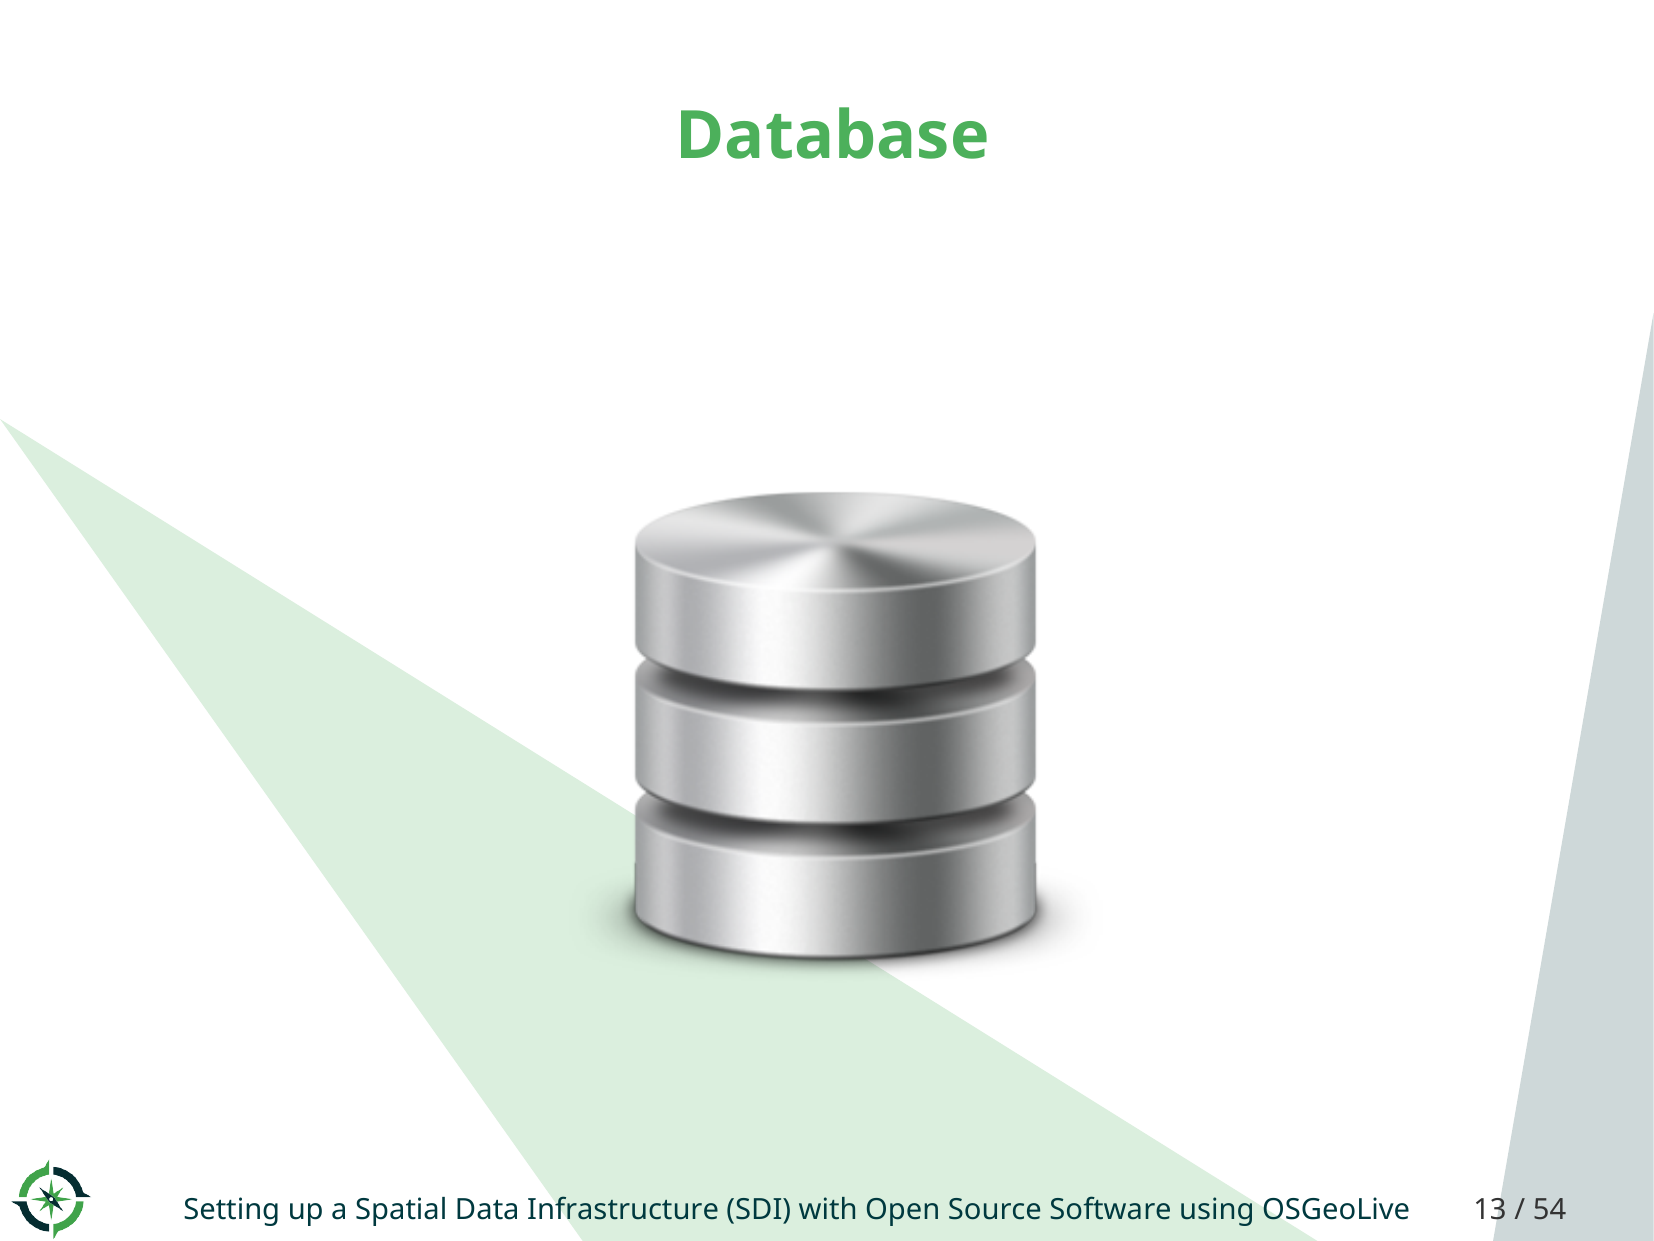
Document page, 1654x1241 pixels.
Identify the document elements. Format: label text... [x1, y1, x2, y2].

title Database [88, 59, 1577, 207]
picture [569, 459, 1103, 993]
picture [10, 1158, 92, 1240]
